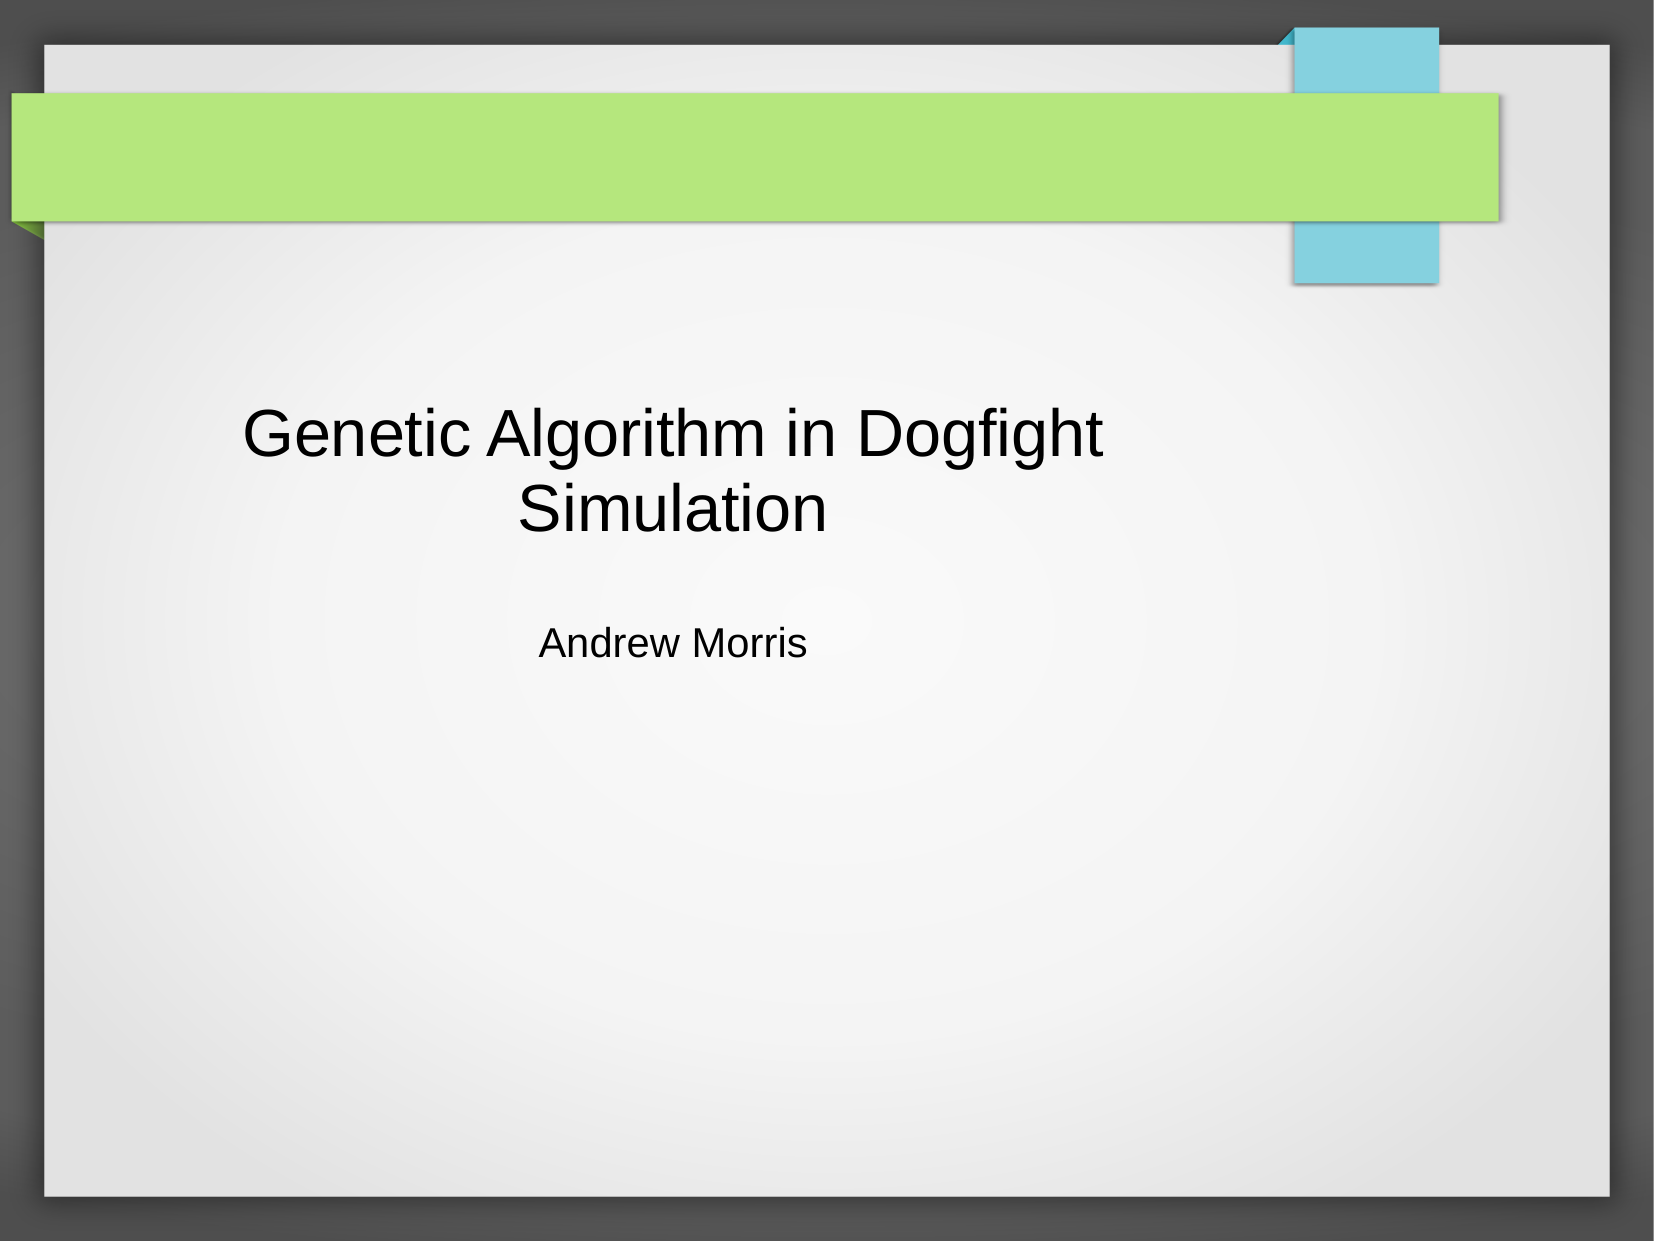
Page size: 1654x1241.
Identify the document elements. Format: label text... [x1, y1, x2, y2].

subtitle Genetic Algorithm in Dogfight Simulation Andrew Morris [82, 94, 1264, 1015]
picture [0, 0, 1654, 1241]
